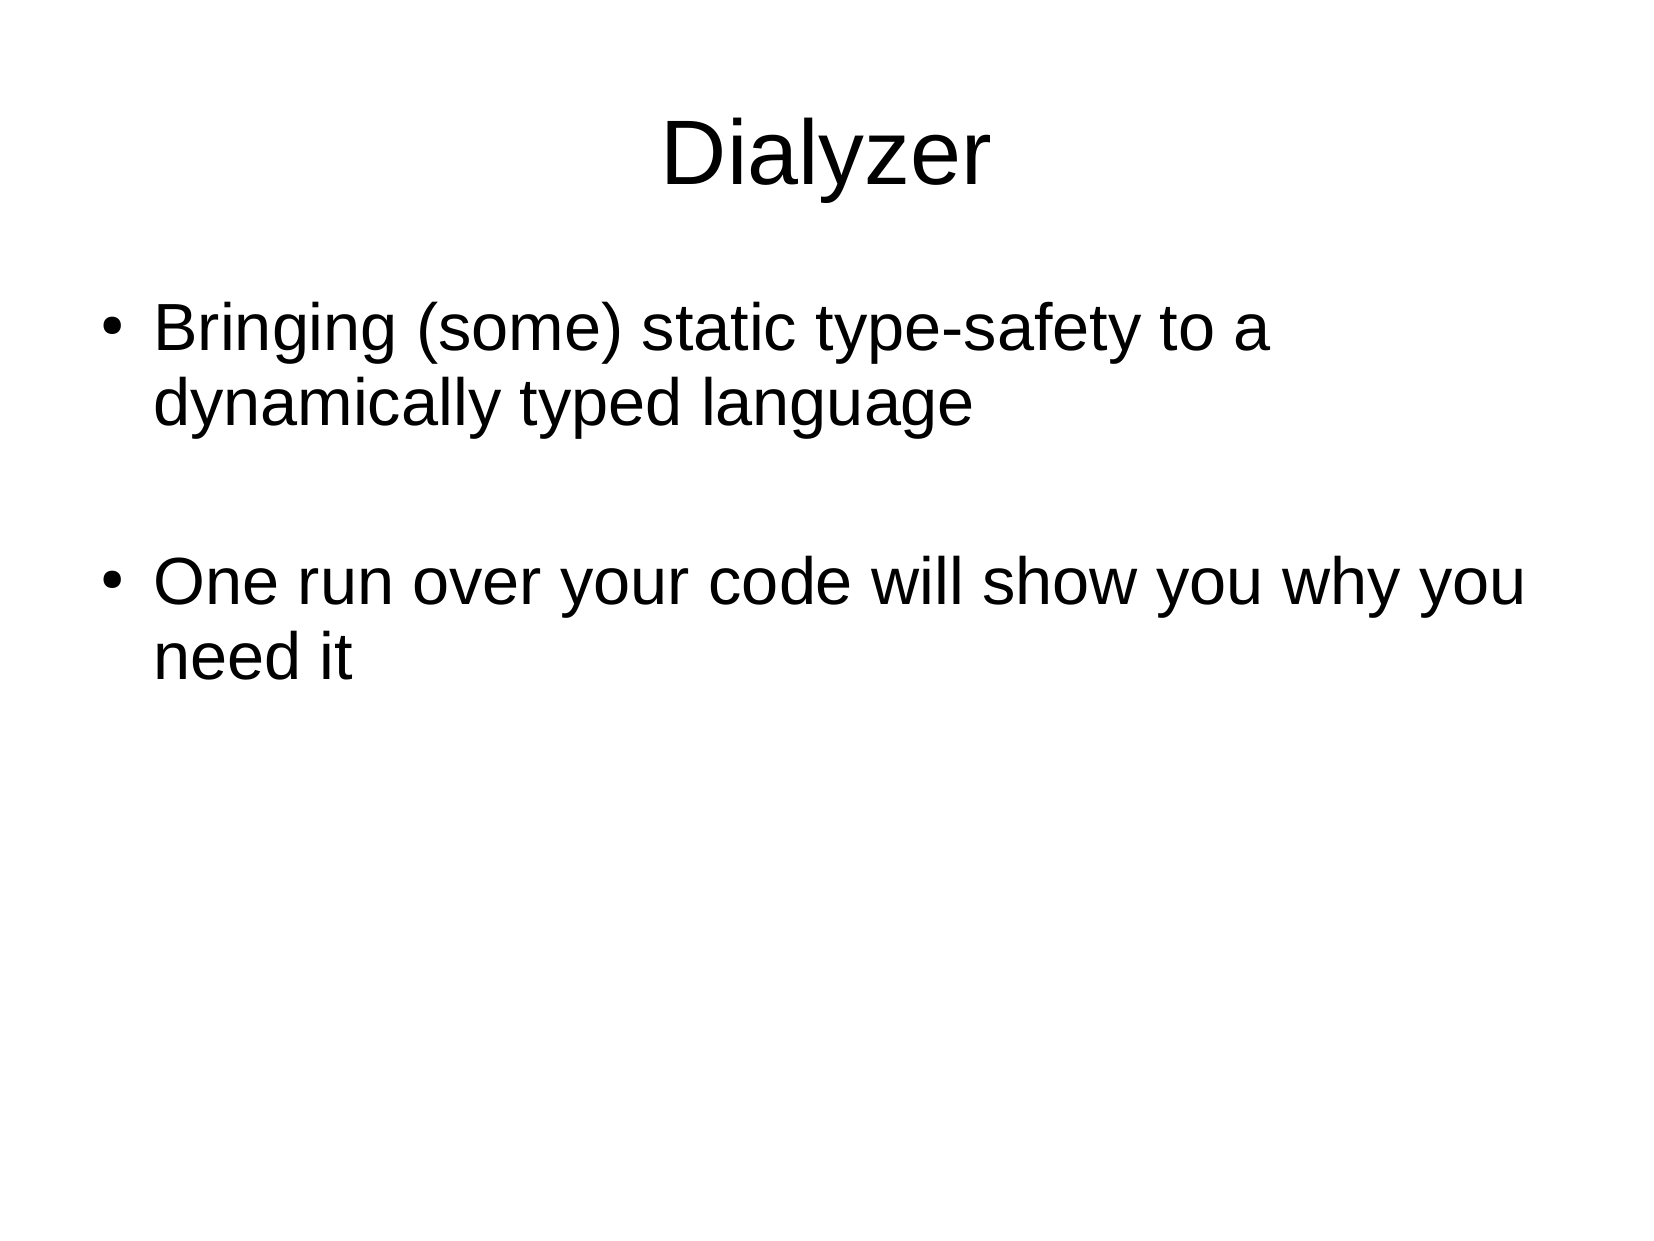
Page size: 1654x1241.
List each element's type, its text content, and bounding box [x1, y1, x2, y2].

title Dialyzer [82, 49, 1571, 257]
list Bringing (some) static type-safety to a dynamically typed language One run over your code will show you why you need it [82, 290, 1571, 1109]
